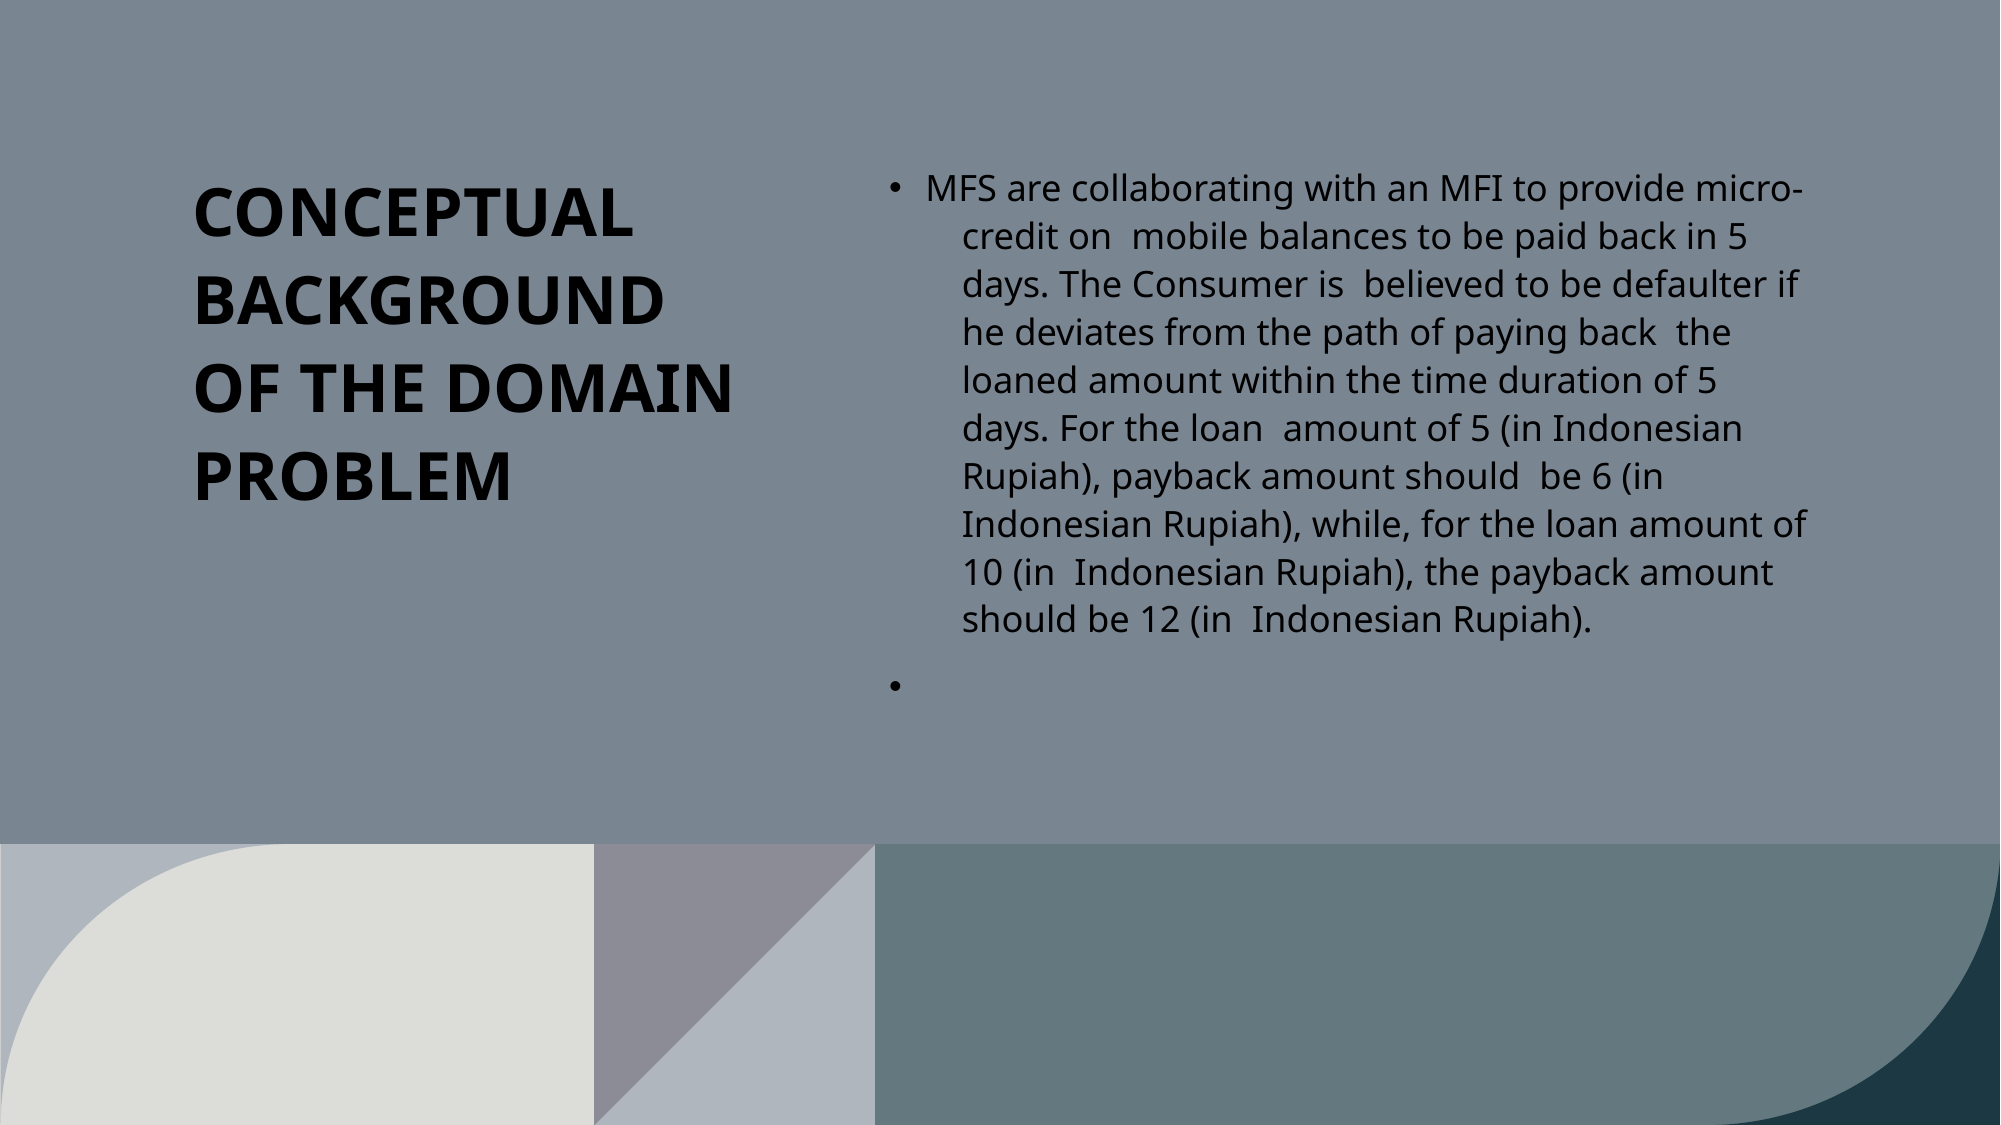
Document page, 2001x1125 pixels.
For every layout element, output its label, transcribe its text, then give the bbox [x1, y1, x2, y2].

text_box [0, 0, 2000, 1125]
list MFS are collaborating with an MFI to provide micro-credit on mobile balances to be paid back in 5 days. The Consumer is believed to be defaulter if he deviates from the path of paying back the loaned amount within the time duration of 5 days. For the loan amount of 5 (in Indonesian Rupiah), payback amount should be 6 (in Indonesian Rupiah), while, for the loan amount of 10 (in Indonesian Rupiah), the payback amount should be 12 (in Indonesian Rupiah). [874, 153, 1825, 683]
title Conceptual Background of the Domain Problem [177, 154, 763, 668]
